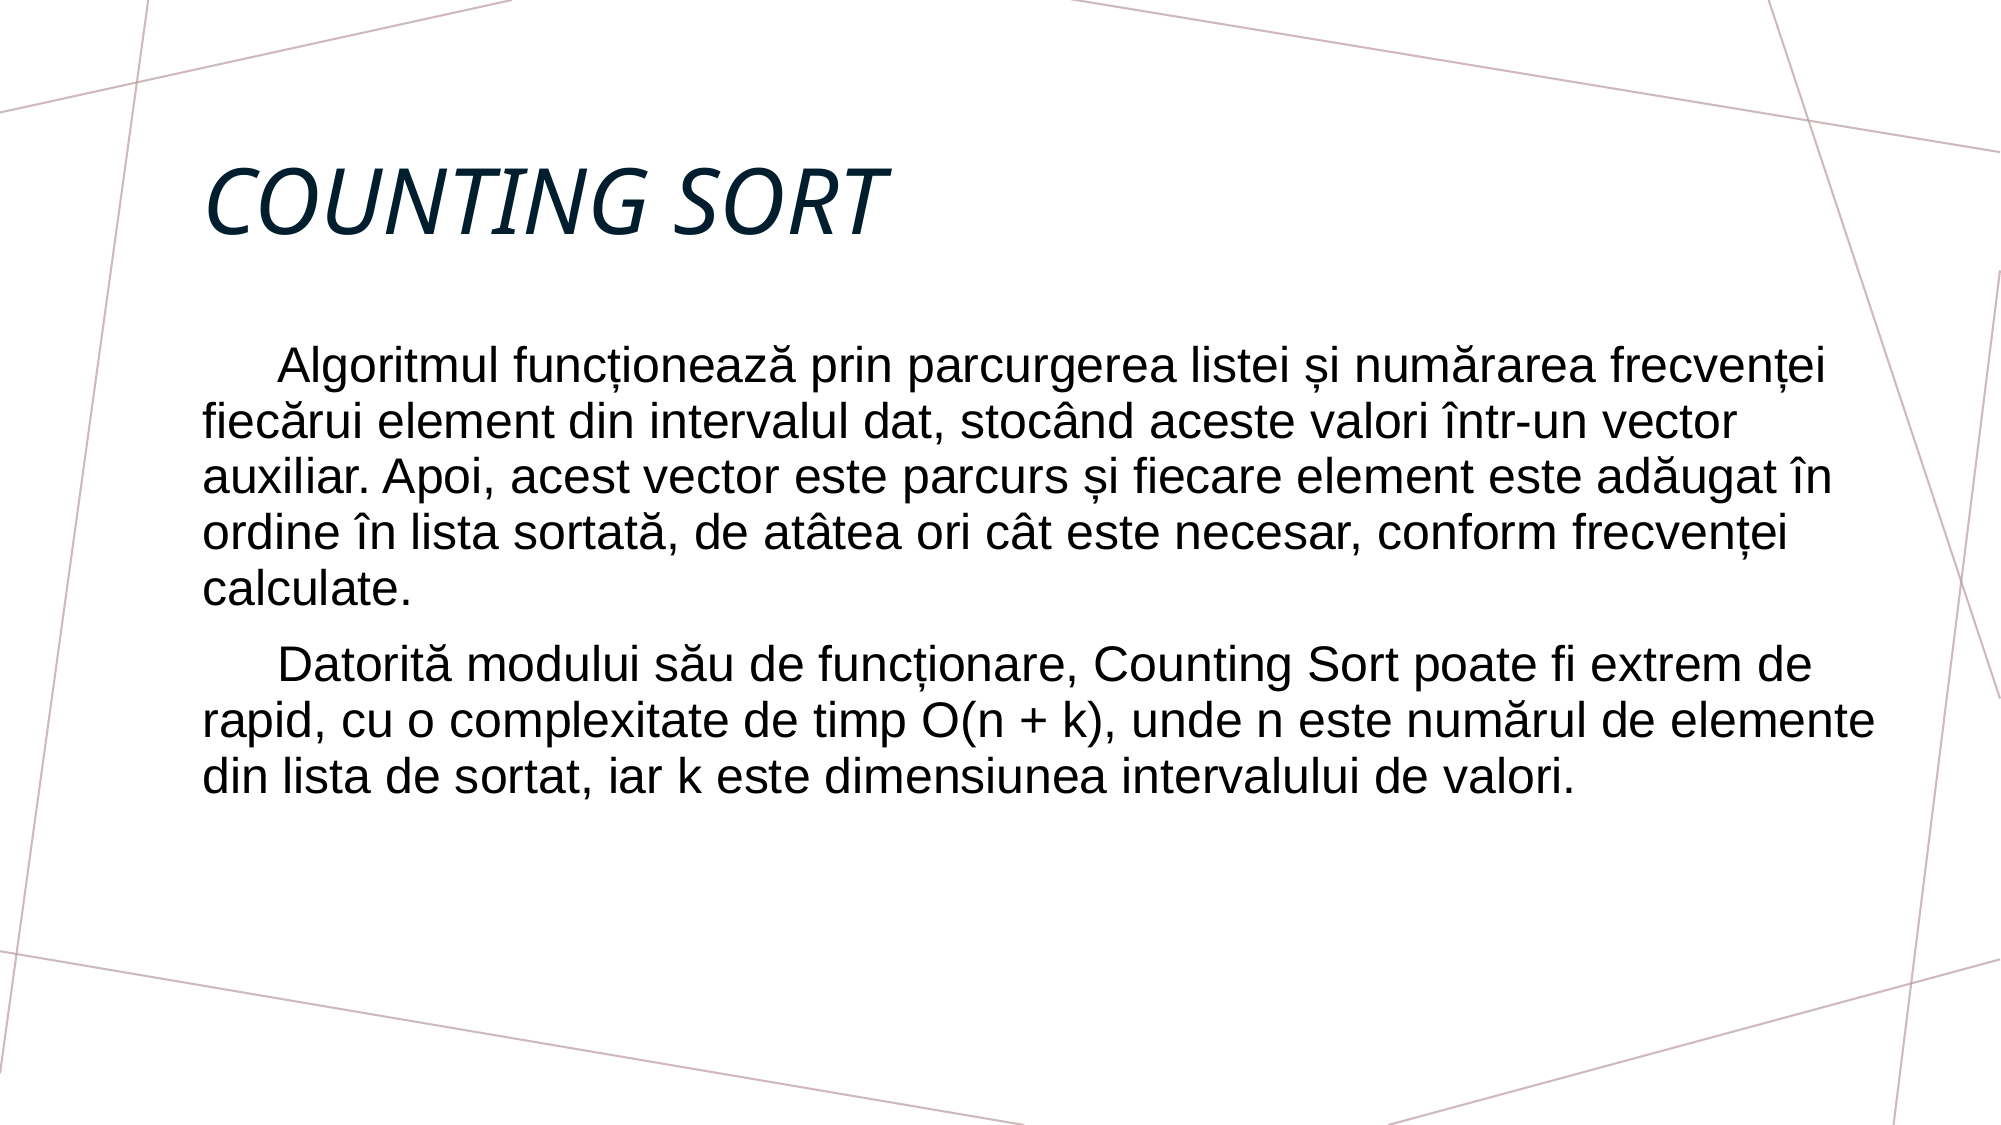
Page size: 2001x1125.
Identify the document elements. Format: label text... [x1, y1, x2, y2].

title Counting sort [187, 87, 1813, 315]
list Algoritmul funcționează prin parcurgerea listei și numărarea frecvenței fiecărui element din intervalul dat, stocând aceste valori într-un vector auxiliar. Apoi, acest vector este parcurs și fiecare element este adăugat în ordine în lista sortată, de atâtea ori cât este necesar, conform frecvenței calculate. Datorită modului său de funcționare, Counting Sort poate fi extrem de rapid, cu o complexitate de timp O(n + k), unde n este numărul de elemente din lista de sortat, iar k este dimensiunea intervalului de valori. [187, 329, 1906, 990]
